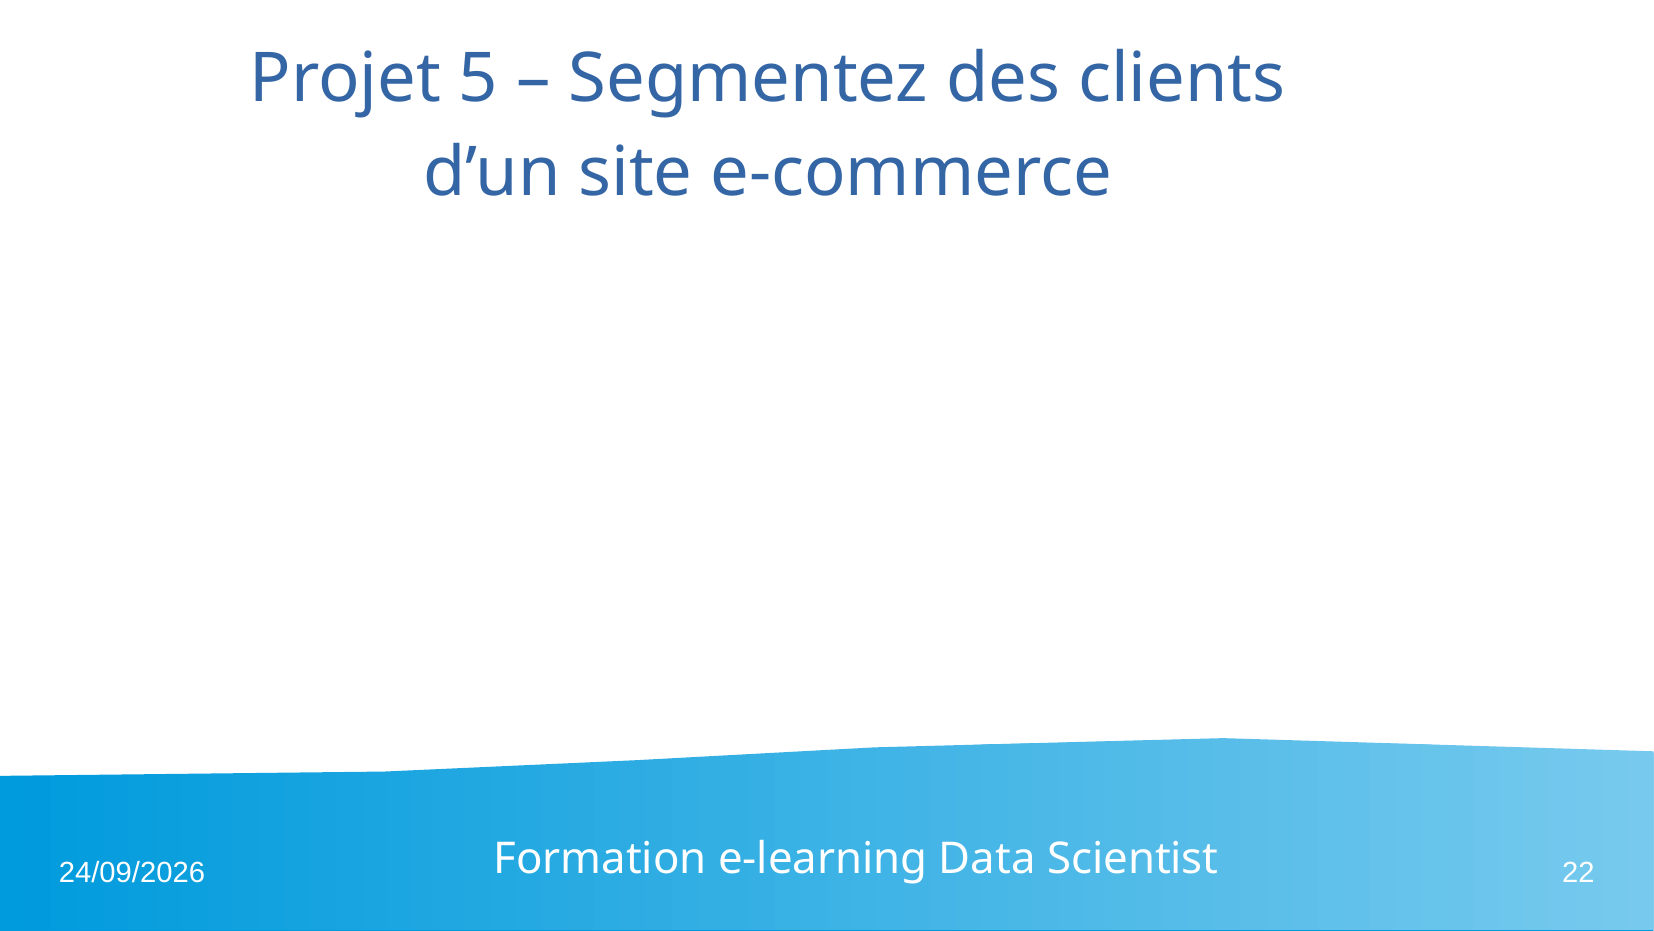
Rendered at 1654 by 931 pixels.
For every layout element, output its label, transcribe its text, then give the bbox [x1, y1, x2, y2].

title Formation e-learning Data Scientist [118, 767, 1595, 931]
title Projet 5 – Segmentez des clients d’un site e-commerce [29, 29, 1506, 215]
